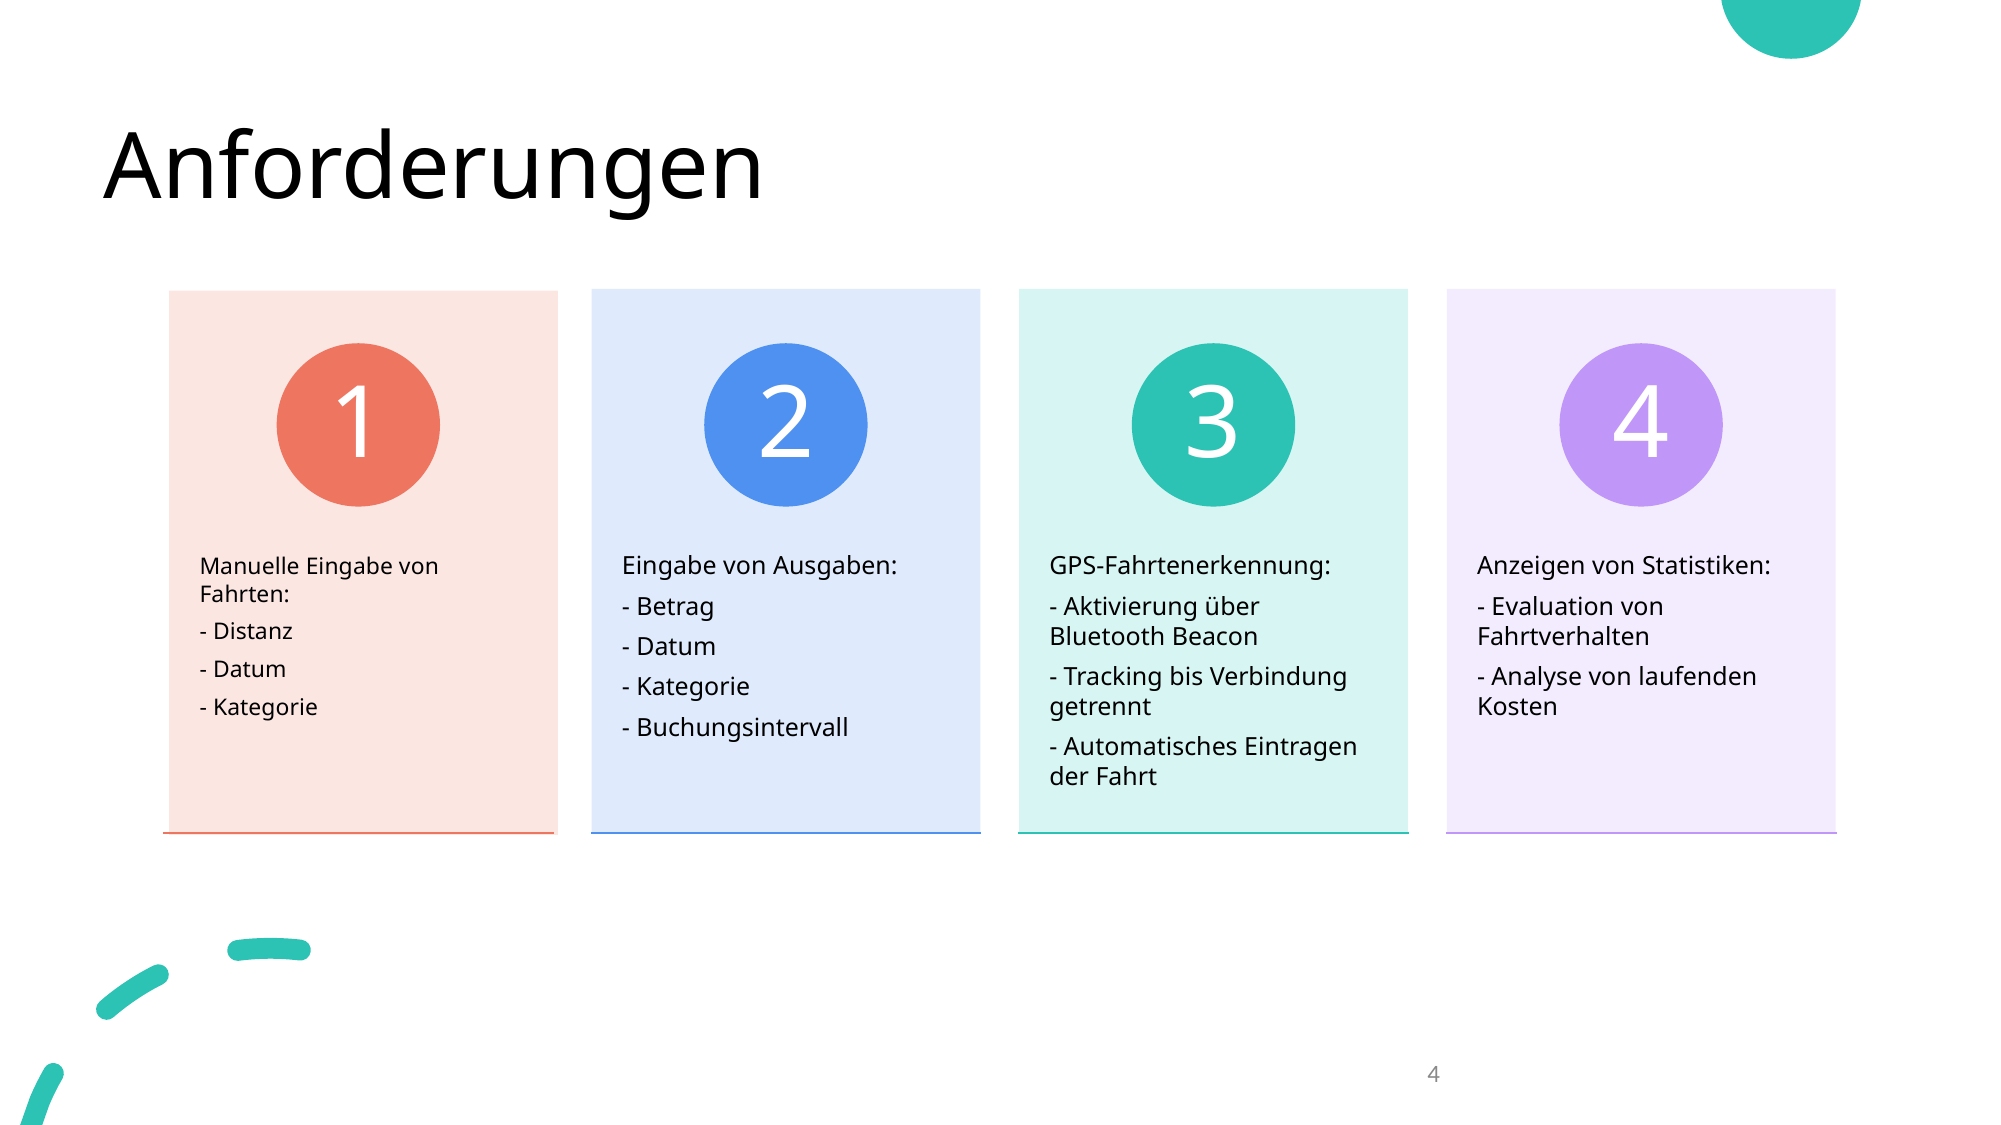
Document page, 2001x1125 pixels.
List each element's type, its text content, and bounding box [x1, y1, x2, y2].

text_box Manuelle Eingabe von Fahrten: - Distanz - Datum - Kategorie [169, 290, 558, 835]
text_box Eingabe von Ausgaben: - Betrag - Datum - Kategorie - Buchungsintervall [591, 288, 981, 834]
text_box 3 [1131, 343, 1296, 507]
text_box Anzeigen von Statistiken: - Evaluation von Fahrtverhalten - Analyse von laufenden Kosten [1446, 288, 1836, 834]
text_box 1 [276, 343, 441, 507]
text_box 9 [1412, 1042, 1863, 1103]
text_box 2 [704, 343, 868, 507]
text_box 4 [1559, 343, 1723, 507]
text_box GPS-Fahrtenerkennung: - Aktivierung über Bluetooth Beacon - Tracking bis Verbindung getrennt - Automatisches Eintragen der Fahrt [1019, 288, 1408, 833]
title Anforderungen [88, 59, 1814, 278]
